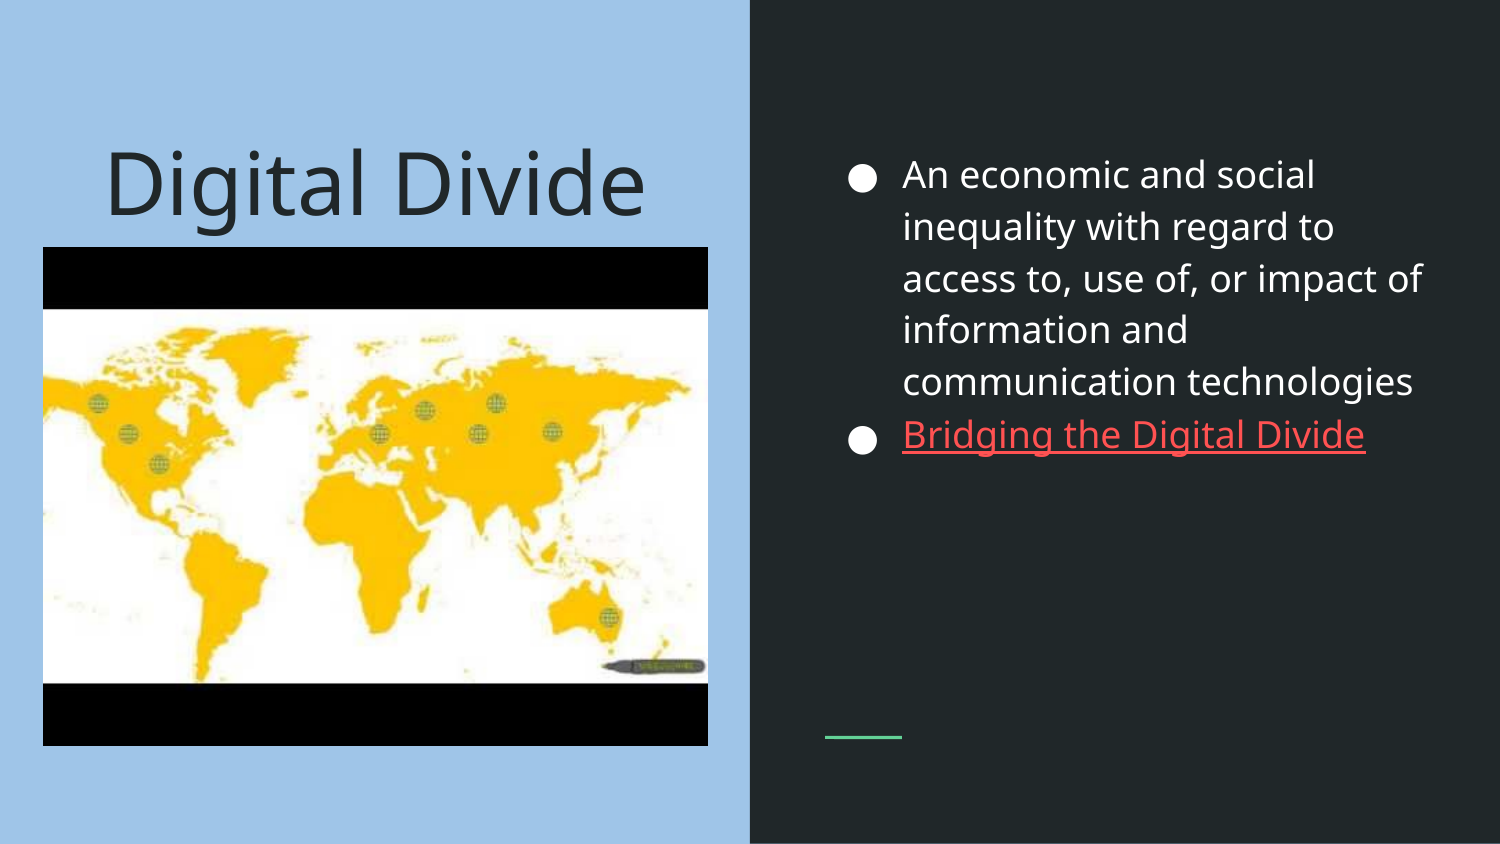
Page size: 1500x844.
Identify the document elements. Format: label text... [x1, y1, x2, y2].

title Digital Divide [43, 0, 708, 247]
list An economic and social inequality with regard to access to, use of, or impact of information and communication technologies Bridging the Digital Divide [812, 0, 1442, 607]
picture [43, 247, 708, 746]
